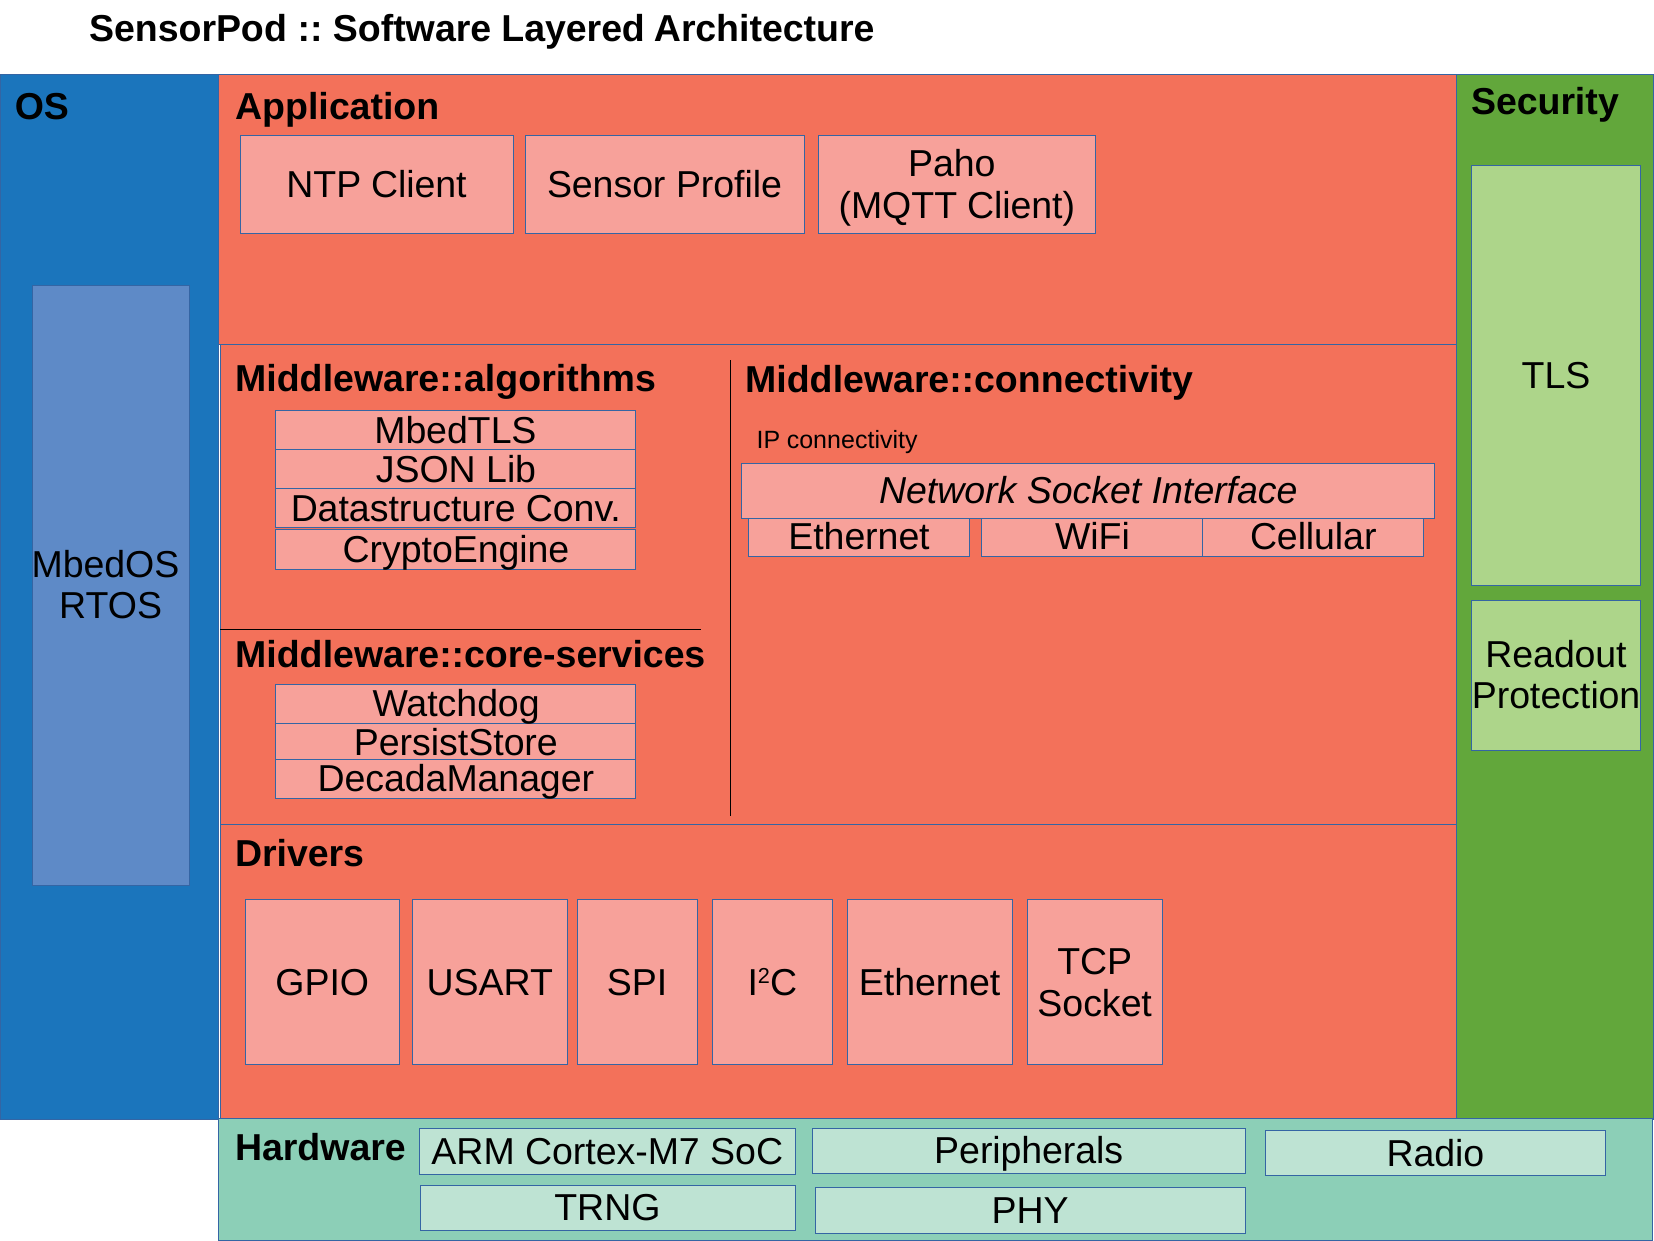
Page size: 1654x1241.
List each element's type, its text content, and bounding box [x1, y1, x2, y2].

text_box IP connectivity [741, 418, 937, 464]
text_box SPI [577, 899, 698, 1065]
text_box Watchdog [523, 698, 533, 714]
text_box Middleware::connectivity [730, 350, 1366, 411]
text_box Sensor Profile [525, 135, 805, 234]
text_box TLS [1471, 165, 1641, 585]
text_box Drivers [220, 824, 476, 887]
text_box GPIO [245, 899, 400, 1065]
text_box Datastructure Conv. [275, 488, 636, 528]
text_box JSON Lib [275, 450, 636, 488]
text_box TCP Socket [1027, 899, 1163, 1065]
text_box Application [220, 78, 476, 140]
text_box Middleware::core-services [220, 626, 737, 688]
text_box ARM Cortex-M7 SoC [419, 1128, 796, 1175]
text_box OS [0, 78, 84, 136]
text_box Radio [1265, 1130, 1606, 1176]
text_box [0, 74, 1654, 1241]
text_box Hardware [220, 1119, 425, 1181]
text_box Cellular [1202, 519, 1424, 557]
text_box I2C [712, 899, 833, 1065]
text_box NTP Client [240, 135, 514, 234]
text_box Peripherals [812, 1128, 1246, 1174]
text_box Readout Protection [1471, 600, 1641, 750]
text_box Middleware::algorithms [220, 350, 701, 412]
text_box Ethernet [748, 519, 970, 557]
text_box USART [412, 899, 568, 1065]
text_box Network Socket Interface [741, 463, 1435, 519]
text_box DecadaManager [275, 759, 636, 799]
text_box Security [1456, 73, 1652, 136]
text_box Paho (MQTT Client) [818, 135, 1096, 234]
text_box Watchdog [275, 684, 636, 724]
text_box PersistStore [275, 724, 636, 759]
text_box MbedTLS [275, 410, 636, 450]
text_box CryptoEngine [275, 529, 636, 570]
text_box MbedOS RTOS [32, 285, 190, 886]
text_box Ethernet [847, 899, 1013, 1065]
text_box PHY [815, 1187, 1246, 1234]
text_box WiFi [981, 519, 1202, 557]
text_box SensorPod :: Software Layered Architecture [74, 0, 926, 62]
text_box TRNG [420, 1185, 796, 1231]
